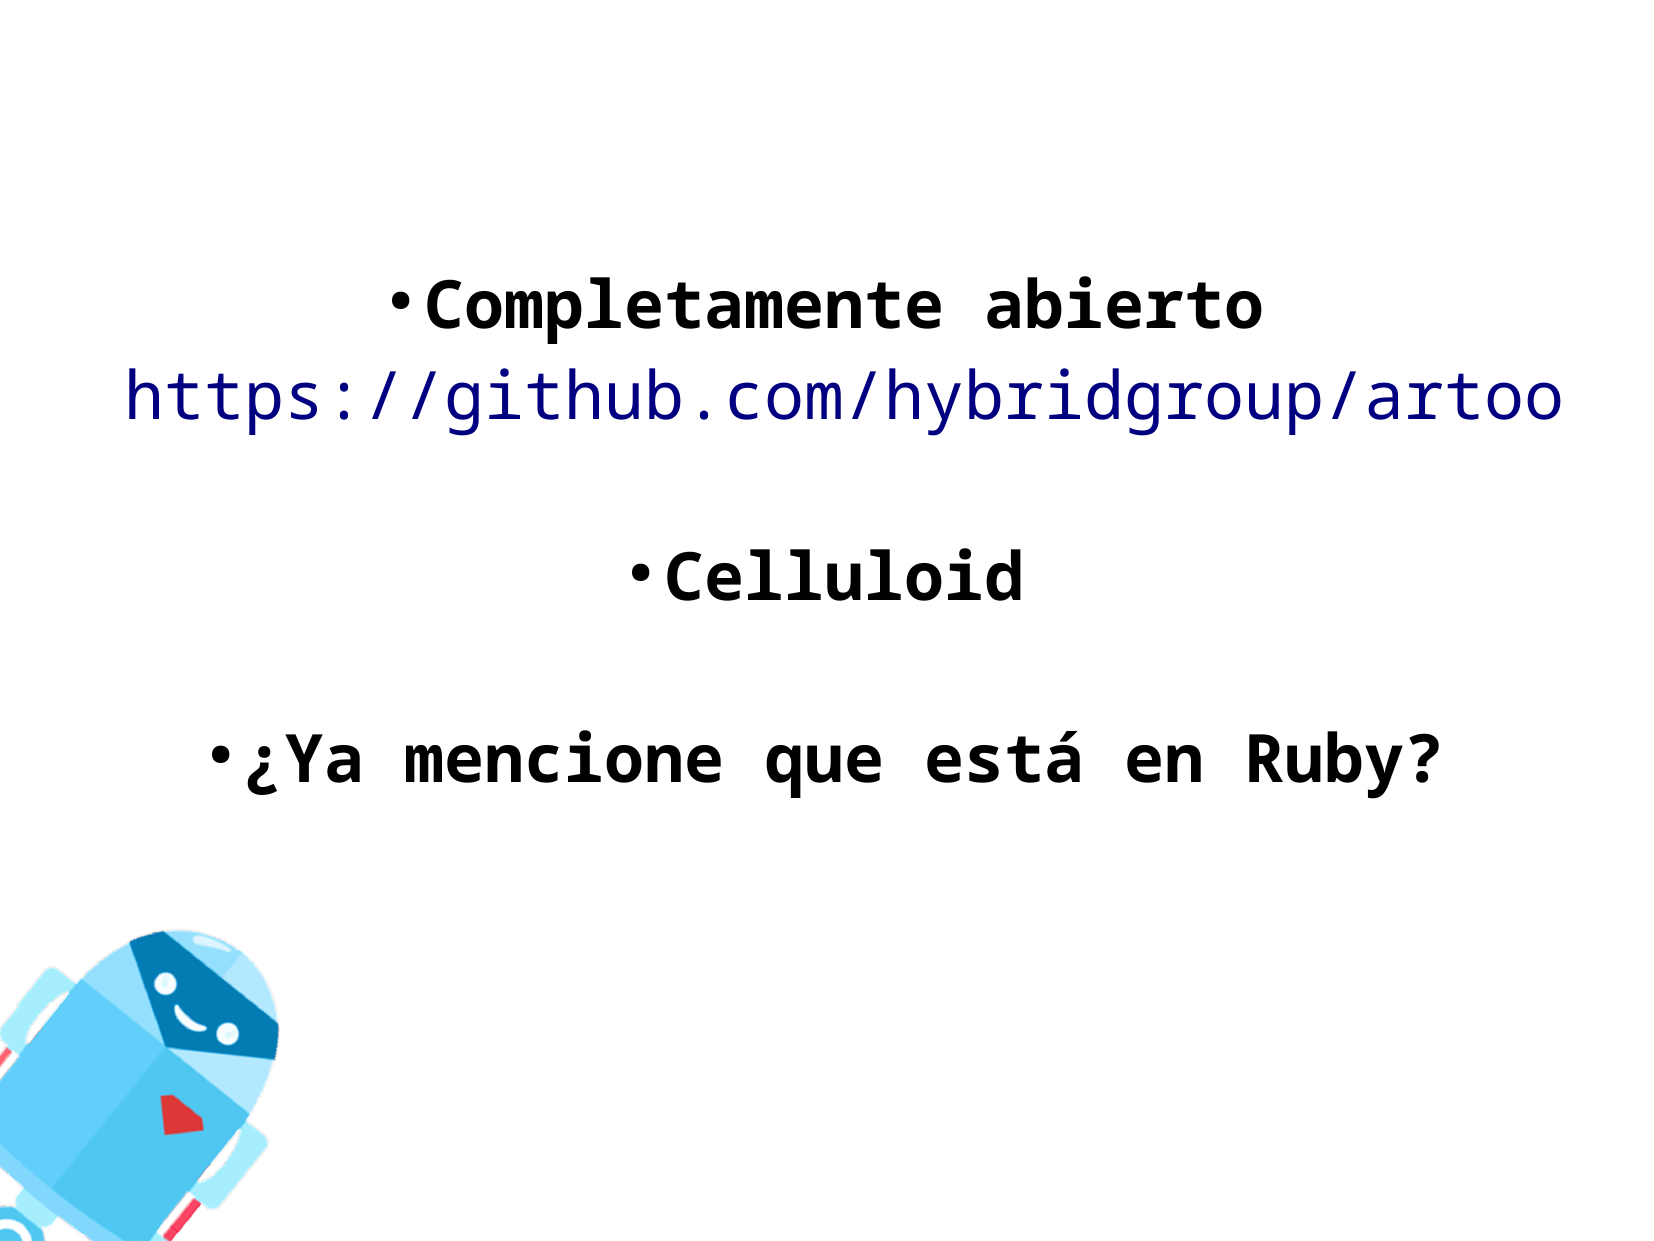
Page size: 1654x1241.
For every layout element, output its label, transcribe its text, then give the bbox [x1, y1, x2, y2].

subtitle Completamente abierto https://github.com/hybridgroup/artoo Celluloid ¿Ya mencione que está en Ruby? [82, 49, 1571, 1010]
picture [0, 850, 367, 1241]
